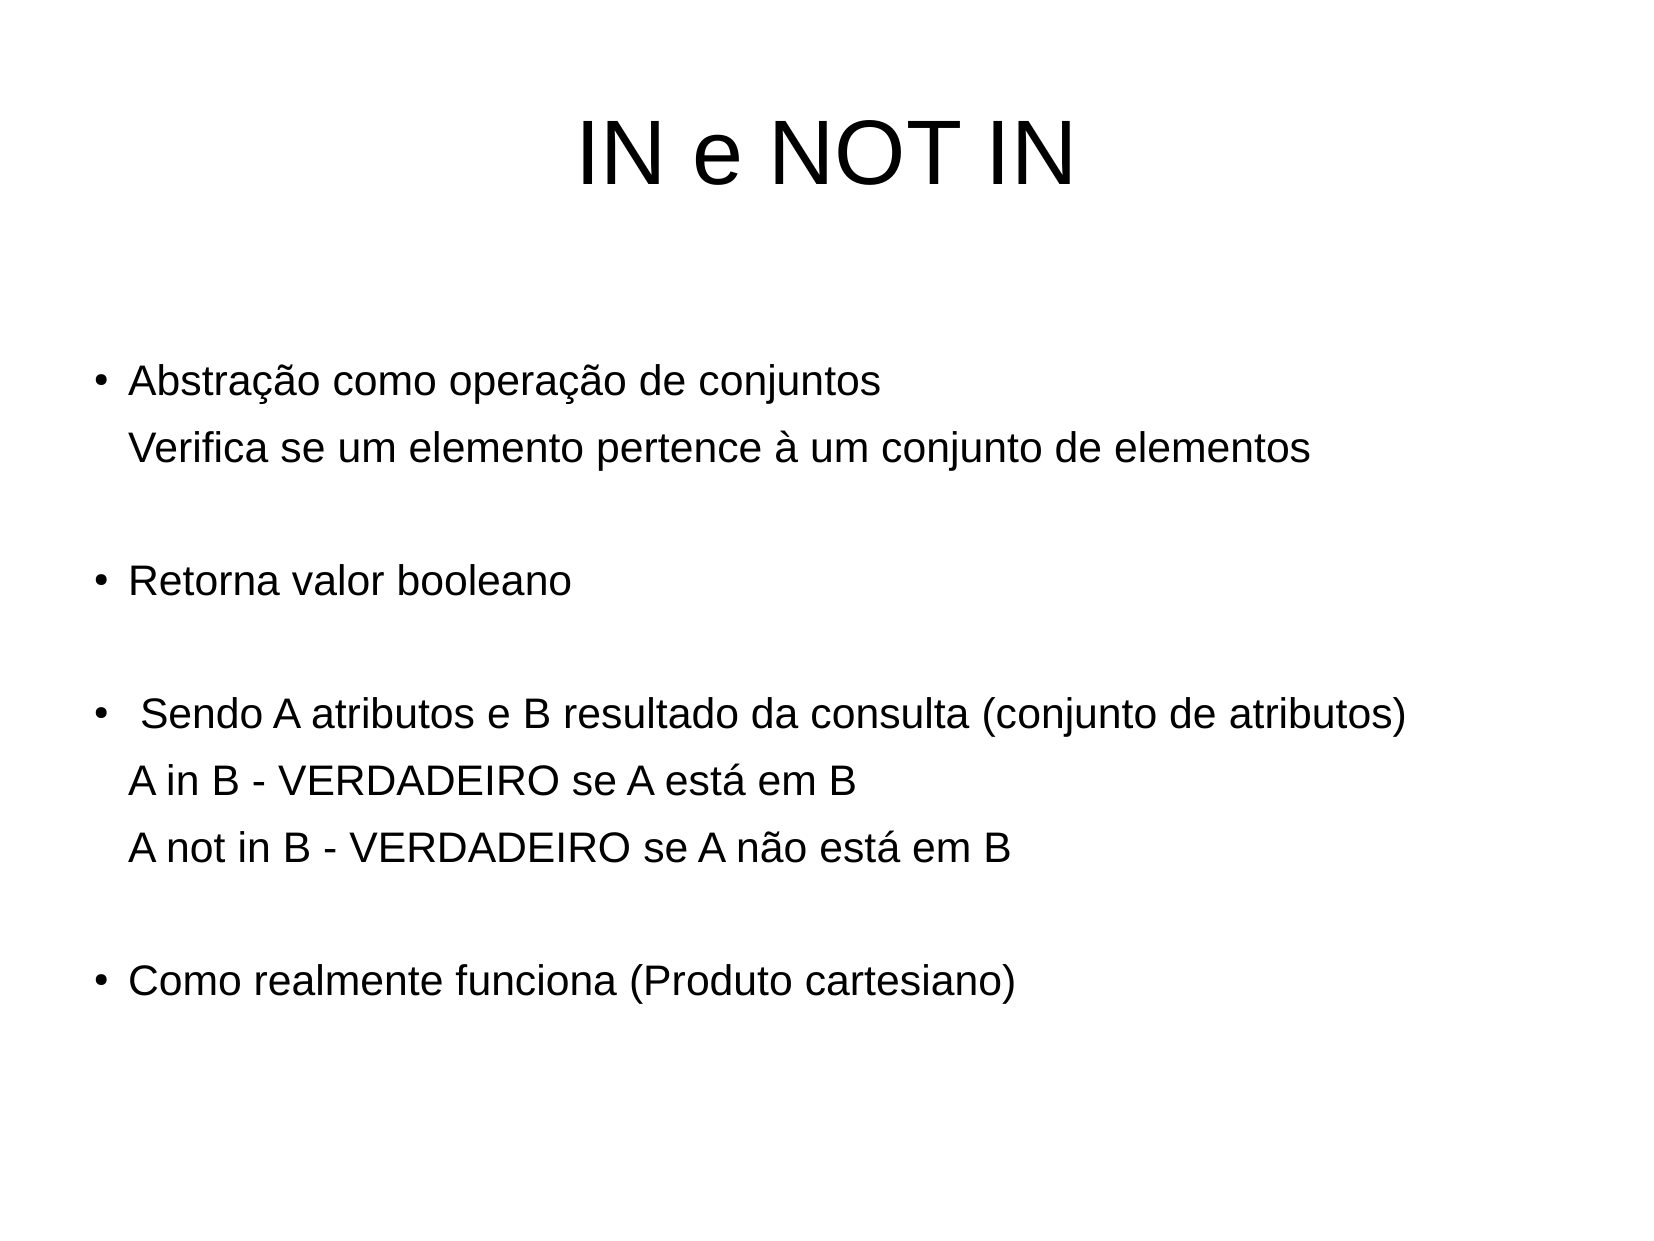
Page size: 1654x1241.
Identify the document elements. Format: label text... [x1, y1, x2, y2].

list Abstração como operação de conjuntos Verifica se um elemento pertence à um conjunto de elementos Retorna valor booleano Sendo A atributos e B resultado da consulta (conjunto de atributos) A in B - VERDADEIRO se A está em B A not in B - VERDADEIRO se A não está em B Como realmente funciona (Produto cartesiano) [82, 290, 1571, 1010]
title IN e NOT IN [82, 49, 1571, 257]
